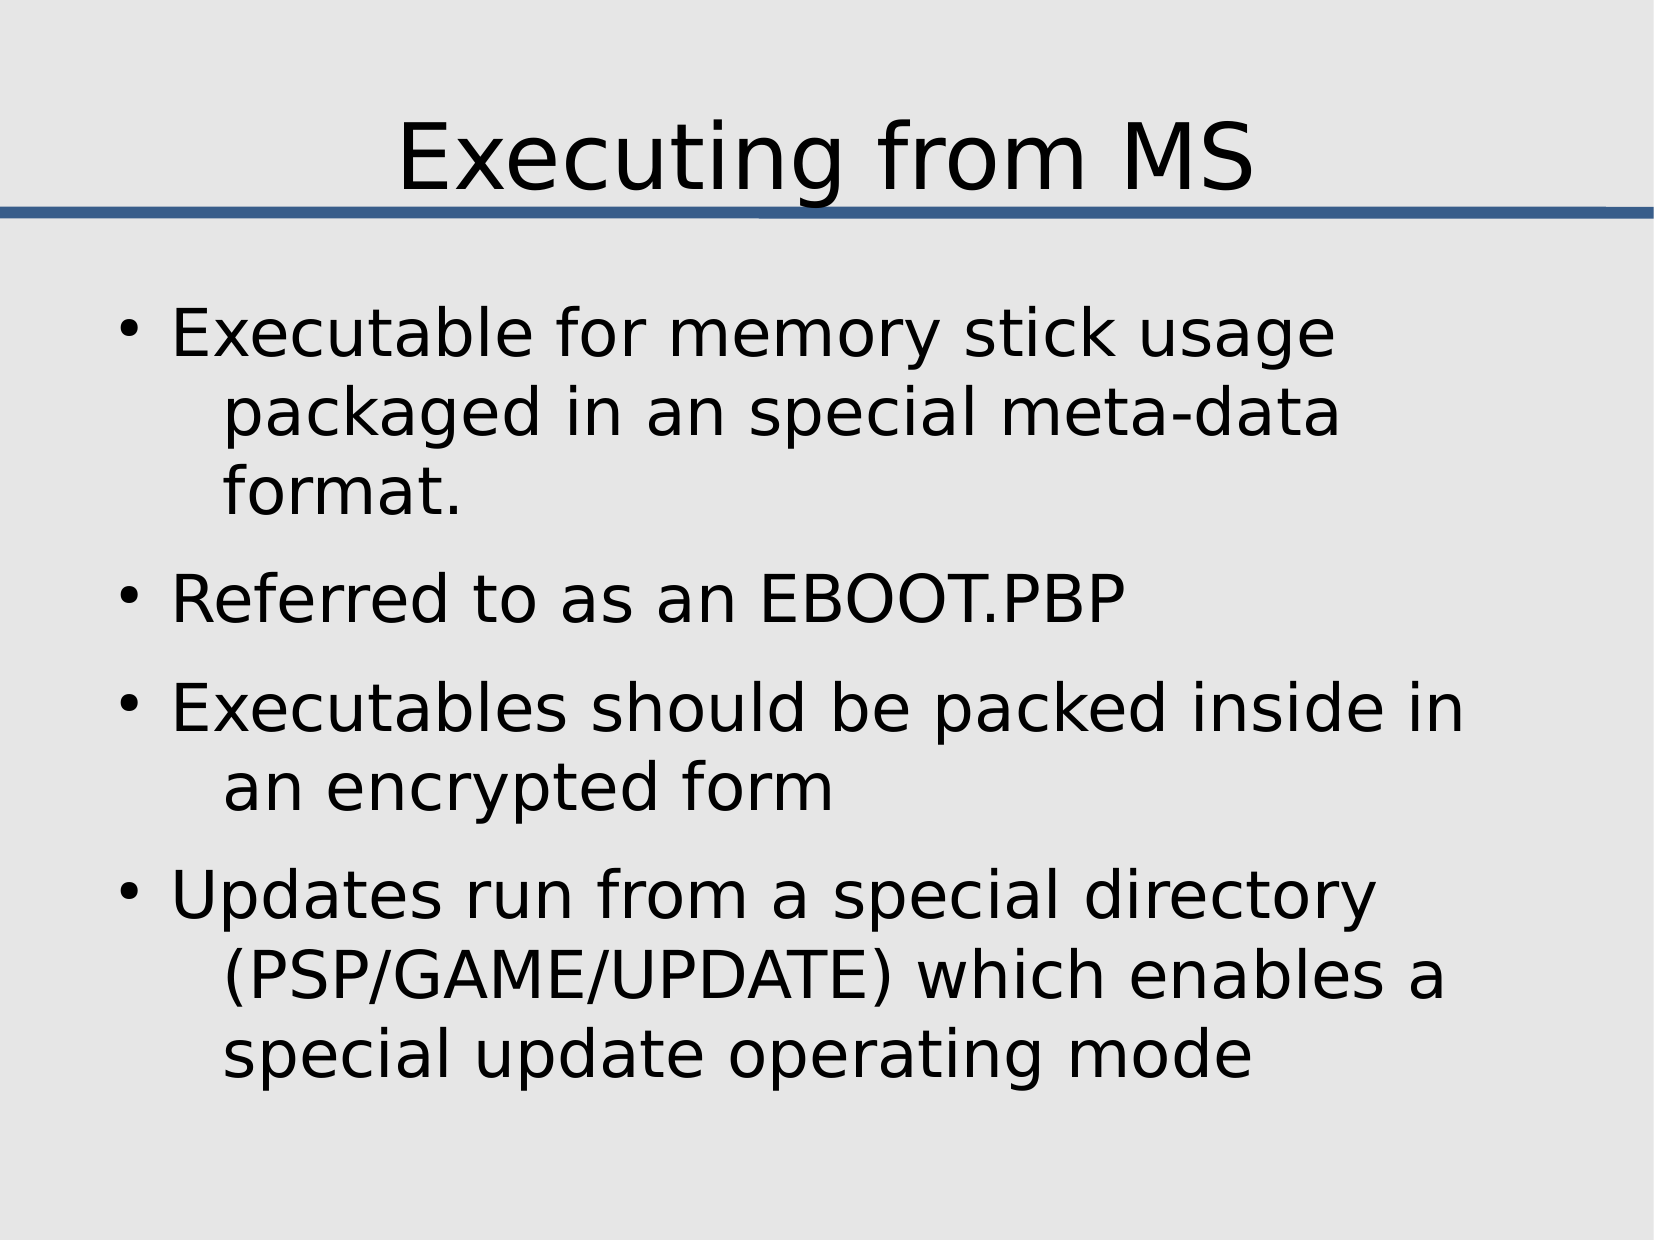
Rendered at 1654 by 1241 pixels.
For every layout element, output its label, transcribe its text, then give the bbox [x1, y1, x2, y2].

title Executing from MS [82, 56, 1571, 250]
list Executable for memory stick usage packaged in an special meta-data format. Referred to as an EBOOT.PBP Executables should be packed inside in an encrypted form Updates run from a special directory (PSP/GAME/UPDATE) which enables a special update operating mode [82, 290, 1571, 1094]
